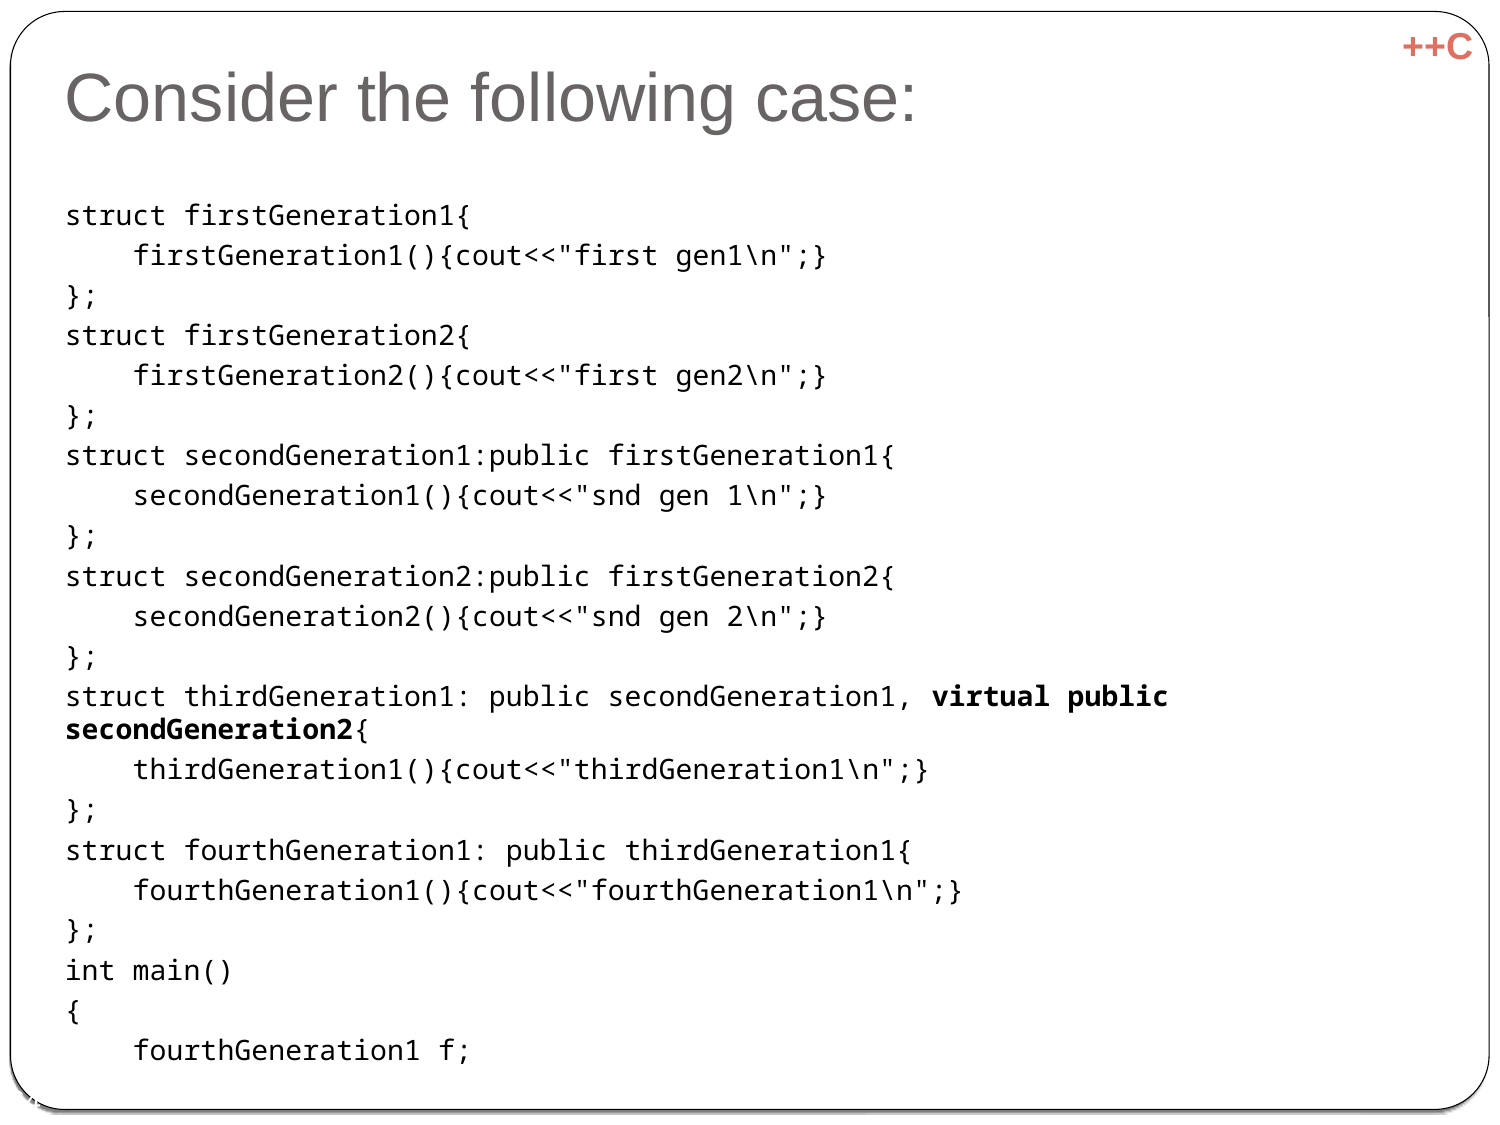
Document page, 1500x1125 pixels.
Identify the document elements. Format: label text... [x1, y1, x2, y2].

list struct firstGeneration1{ firstGeneration1(){cout<<"first gen1\n";} }; struct firstGeneration2{ firstGeneration2(){cout<<"first gen2\n";} }; struct secondGeneration1:public firstGeneration1{ secondGeneration1(){cout<<"snd gen 1\n";} }; struct secondGeneration2:public firstGeneration2{ secondGeneration2(){cout<<"snd gen 2\n";} }; struct thirdGeneration1: public secondGeneration1, virtual public secondGeneration2{ thirdGeneration1(){cout<<"thirdGeneration1\n";} }; struct fourthGeneration1: public thirdGeneration1{ fourthGeneration1(){cout<<"fourthGeneration1\n";} }; int main() { fourthGeneration1 f; [50, 149, 1450, 1088]
slide_number <number> [0, 1074, 50, 1125]
title Consider the following case: [50, 45, 1450, 149]
